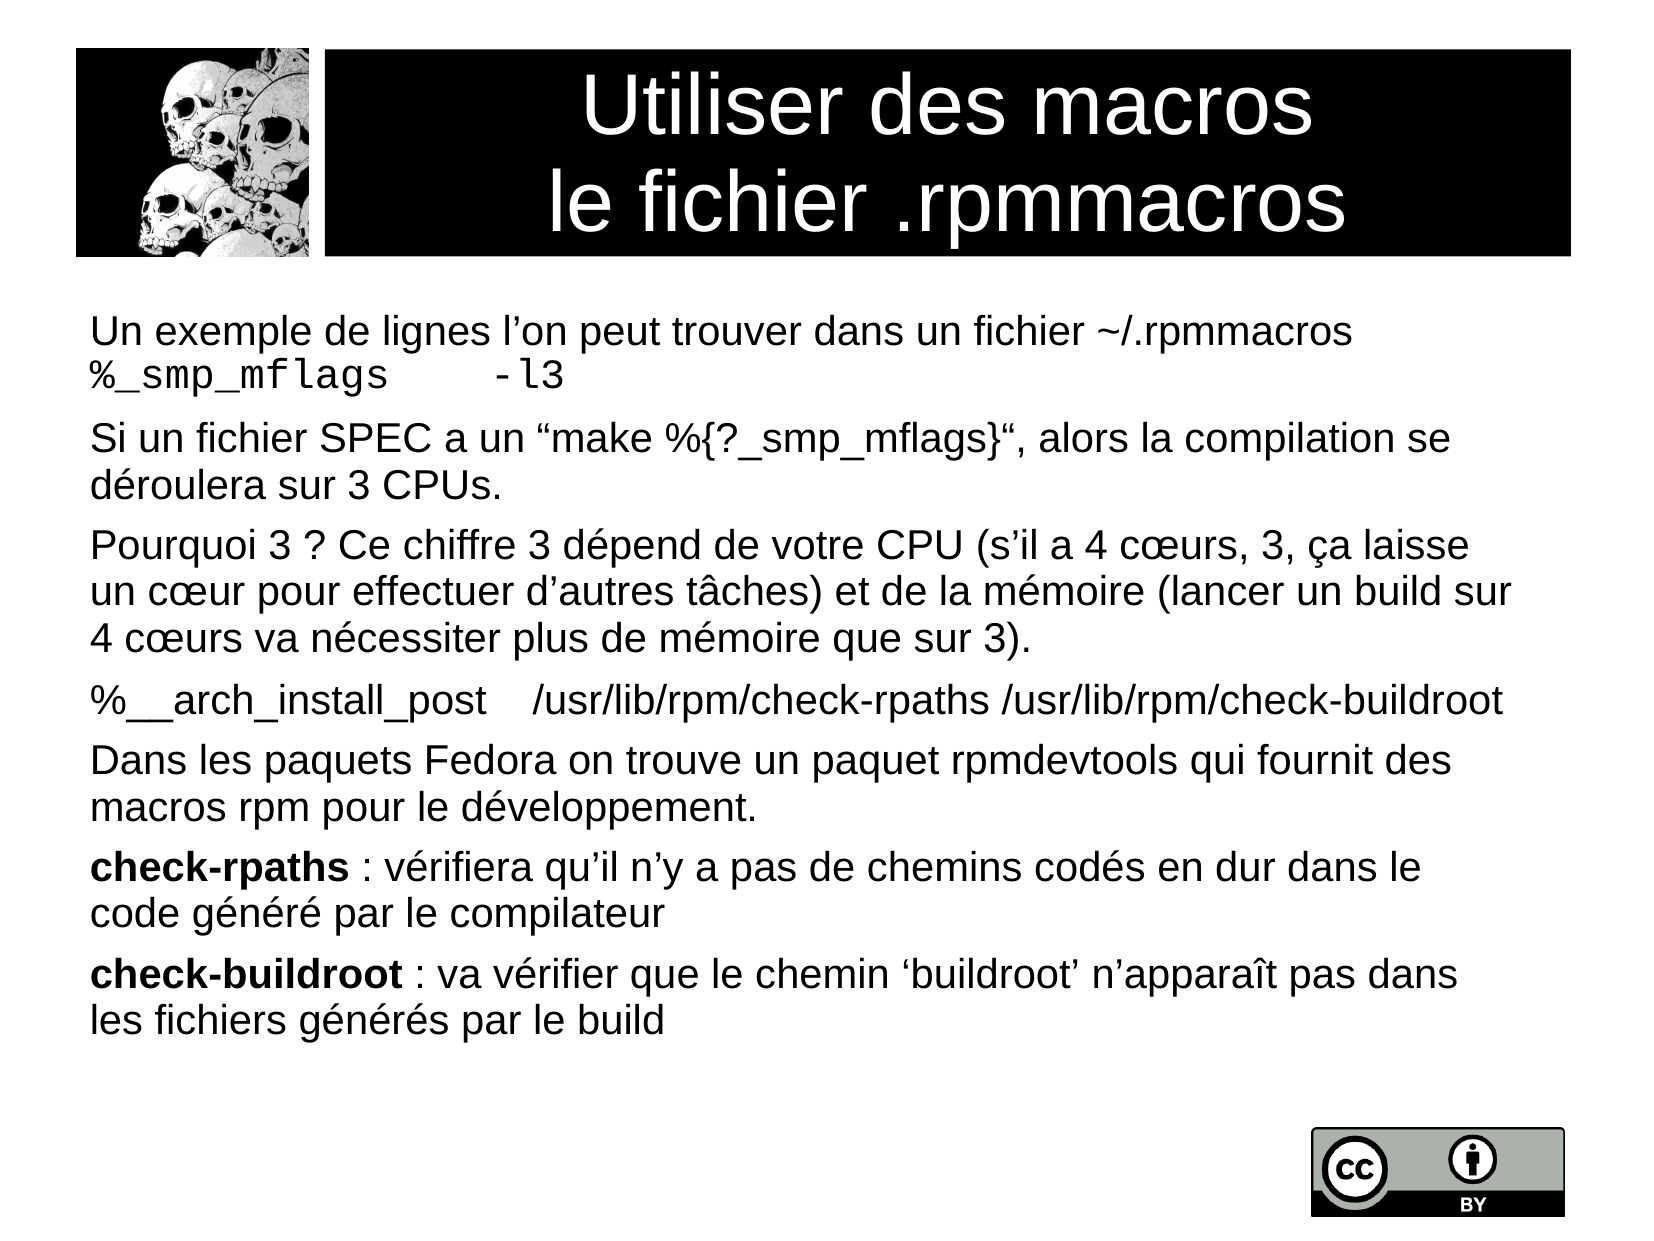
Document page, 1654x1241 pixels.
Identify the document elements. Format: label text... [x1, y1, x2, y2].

text_box Un exemple de lignes l’on peut trouver dans un fichier ~/.rpmmacros %_smp_mflags -l3 Si un fichier SPEC a un “make %{?_smp_mflags}“, alors la compilation se déroulera sur 3 CPUs. Pourquoi 3 ? Ce chiffre 3 dépend de votre CPU (s’il a 4 cœurs, 3, ça laisse un cœur pour effectuer d’autres tâches) et de la mémoire (lancer un build sur 4 cœurs va nécessiter plus de mémoire que sur 3). %__arch_install_post /usr/lib/rpm/check-rpaths /usr/lib/rpm/check-buildroot Dans les paquets Fedora on trouve un paquet rpmdevtools qui fournit des macros rpm pour le développement. check-rpaths : vérifiera qu’il n’y a pas de chemins codés en dur dans le code généré par le compilateur check-buildroot : va vérifier que le chemin ‘buildroot’ n’apparaît pas dans les fichiers générés par le build [75, 300, 1538, 1144]
picture [1311, 1127, 1565, 1217]
picture [76, 48, 309, 257]
title Utiliser des macros le fichier .rpmmacros [324, 49, 1571, 257]
